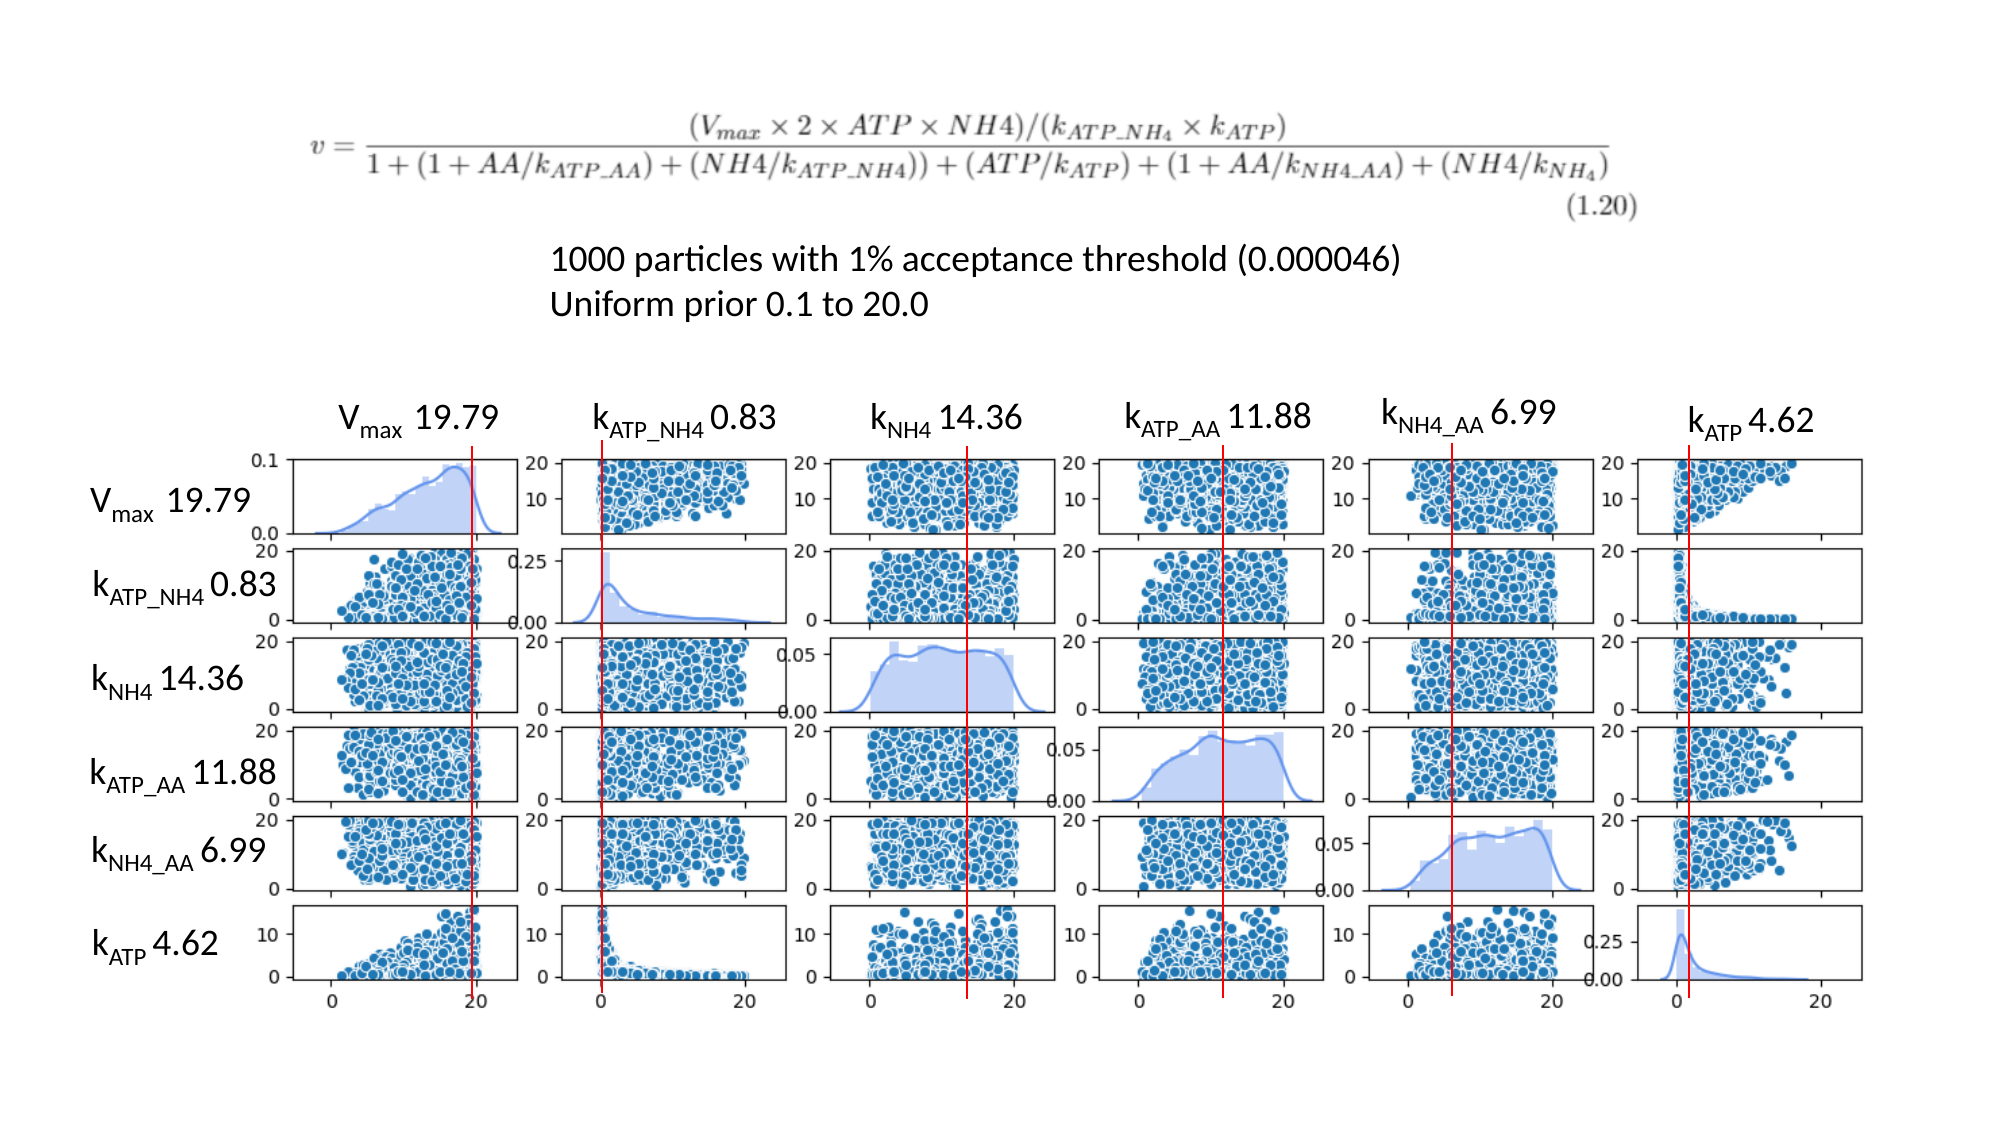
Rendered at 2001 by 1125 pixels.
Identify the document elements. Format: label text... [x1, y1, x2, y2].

text_box 1000 particles with 1% acceptance threshold (0.000046) Uniform prior 0.1 to 20.0 [534, 234, 1518, 333]
text_box kATP_NH4 0.83 [77, 551, 297, 612]
text_box kATP_AA 11.88 [1109, 383, 1328, 445]
text_box kATP 4.62 [1672, 387, 1892, 448]
picture [237, 432, 1877, 1019]
picture [269, 65, 1660, 234]
text_box kNH4_AA 6.99 [1366, 379, 1585, 441]
text_box kATP_NH4 0.83 [577, 384, 796, 446]
text_box Vmax 19.79 [75, 467, 294, 529]
text_box kATP_AA 11.88 [74, 739, 293, 800]
text_box Vmax 19.79 [323, 384, 542, 446]
text_box kNH4_AA 6.99 [76, 817, 295, 878]
text_box kNH4 14.36 [855, 384, 1074, 445]
text_box kATP 4.62 [76, 910, 296, 972]
text_box kNH4 14.36 [76, 645, 295, 707]
